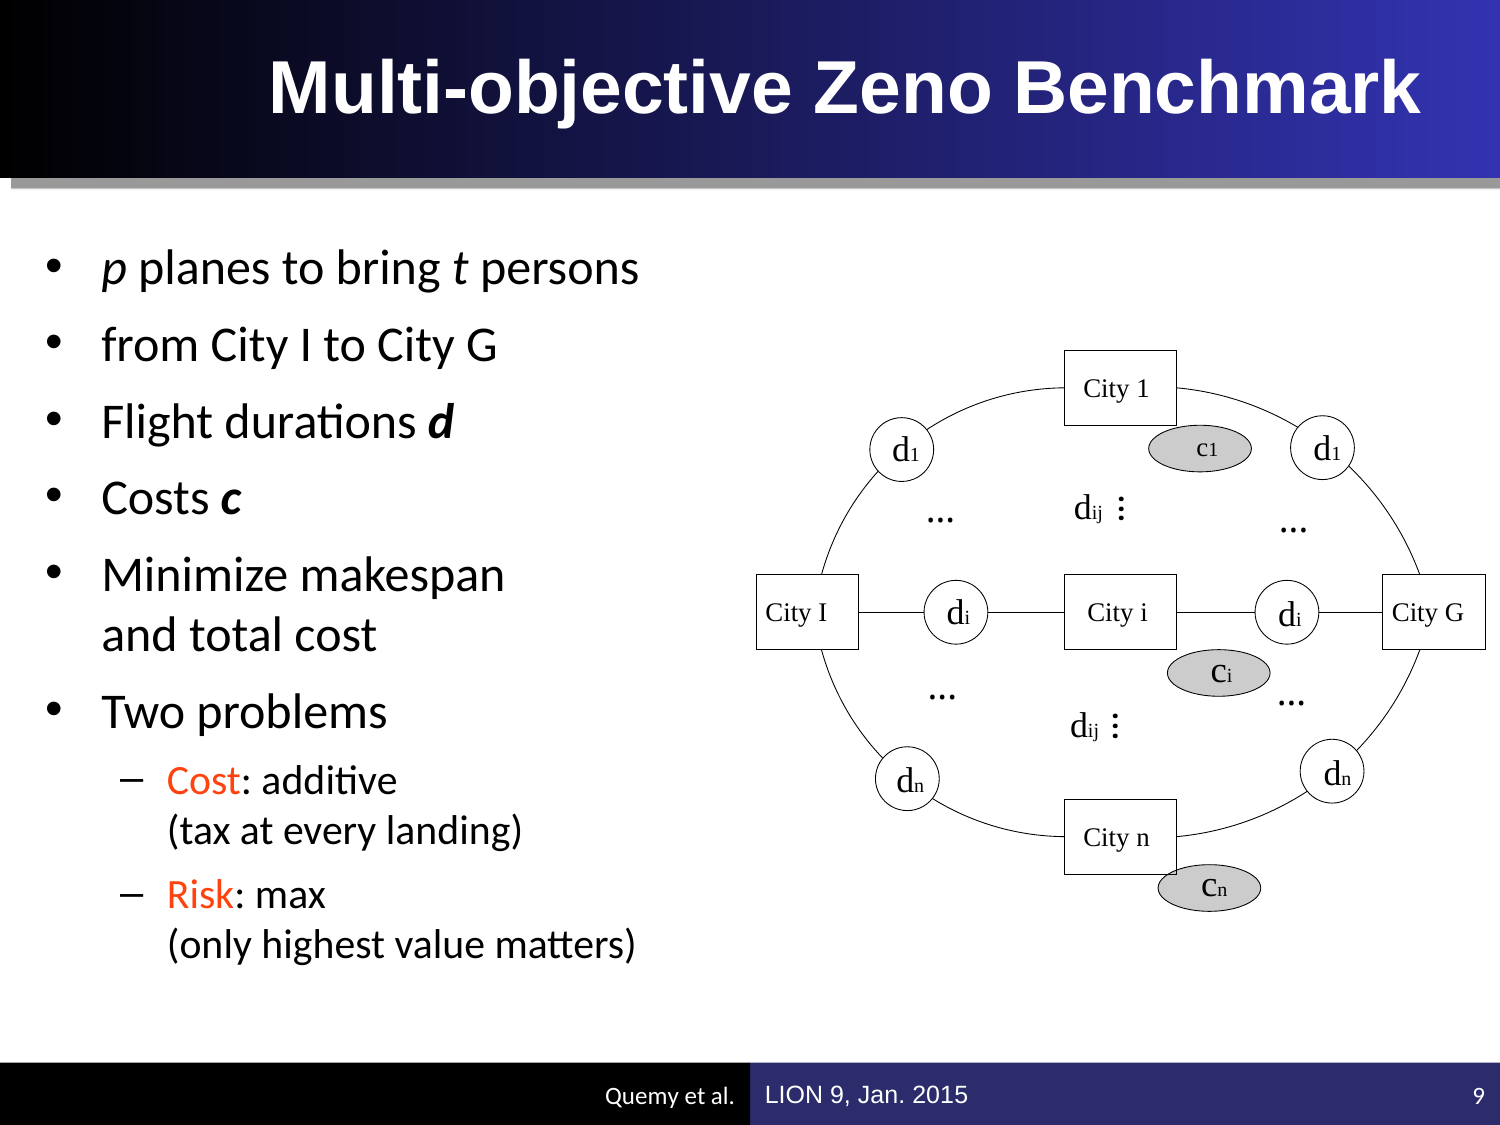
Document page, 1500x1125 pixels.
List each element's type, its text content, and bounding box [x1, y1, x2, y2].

text_box Multi-objective Zeno Benchmark [254, 31, 1492, 137]
picture [753, 347, 1491, 920]
list p planes to bring t persons from City I to City G Flight durations d Costs c Minimize makespan and total cost Two problems Cost: additive (tax at every landing) Risk: max (only highest value matters) [30, 227, 1381, 1116]
